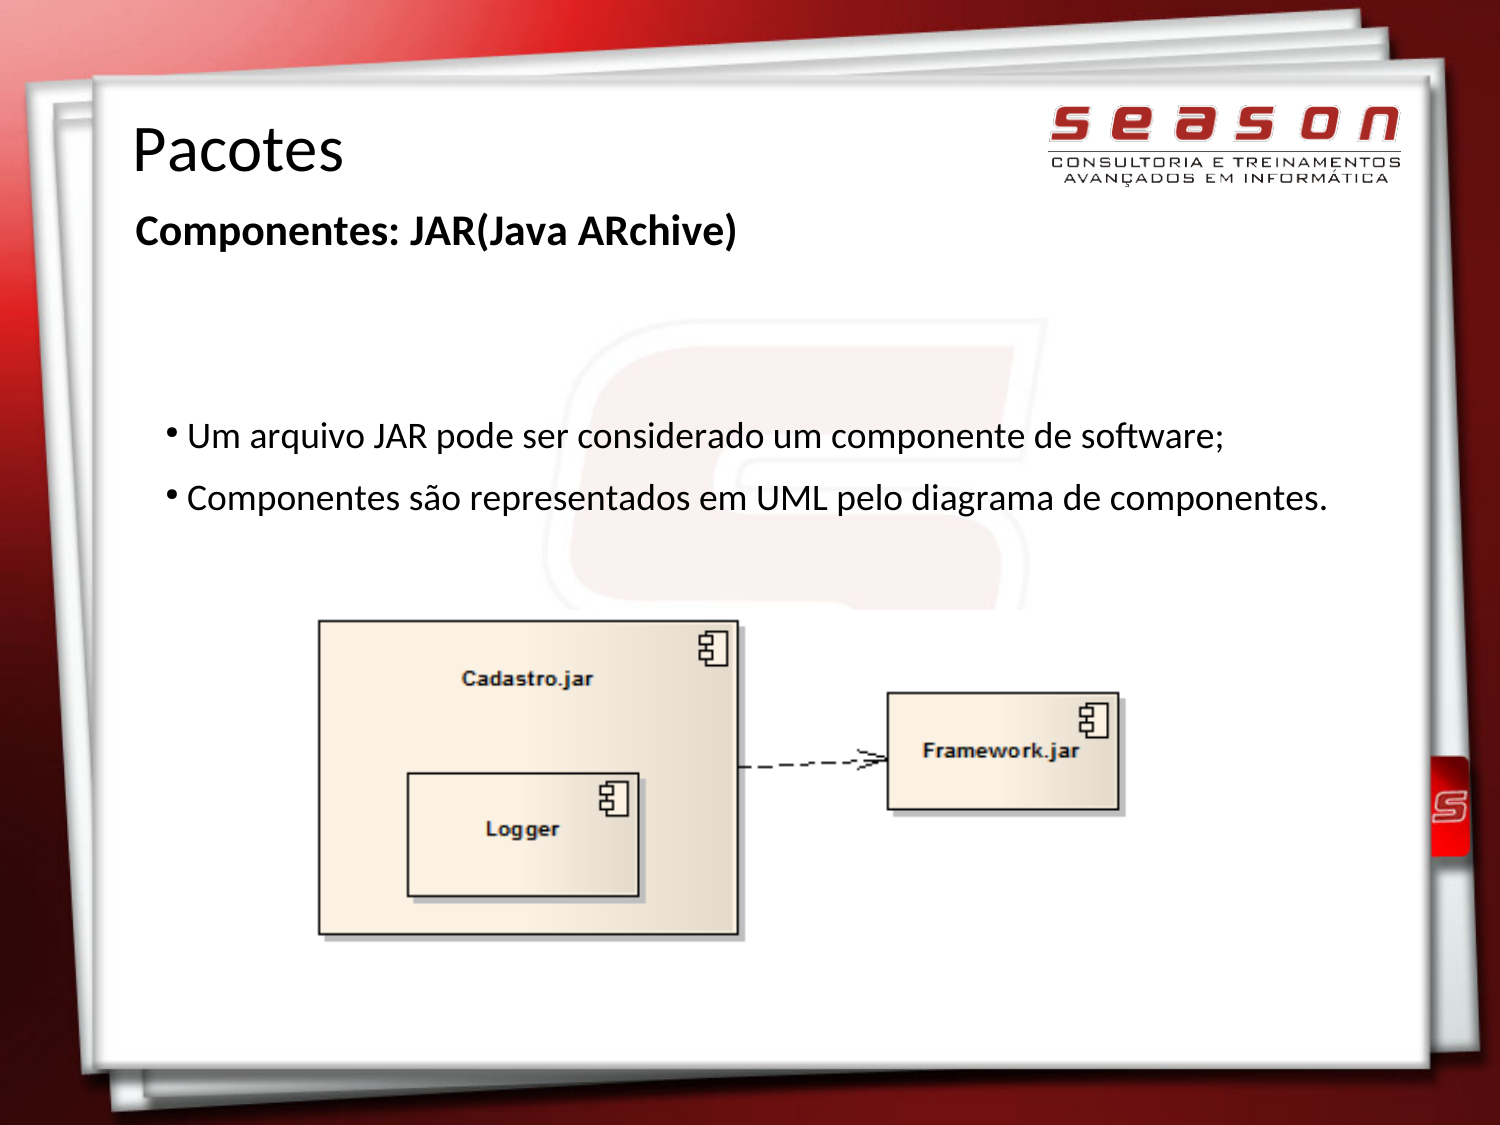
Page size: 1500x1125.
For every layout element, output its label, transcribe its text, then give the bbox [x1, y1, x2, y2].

chart [306, 610, 1141, 957]
picture [0, 0, 1500, 1125]
title Pacotes [118, 33, 1394, 257]
text_box Um arquivo JAR pode ser considerado um componente de software; Componentes são representados em UML pelo diagrama de componentes. [165, 318, 1359, 611]
text_box Componentes: JAR(Java ARchive) [119, 178, 1347, 279]
